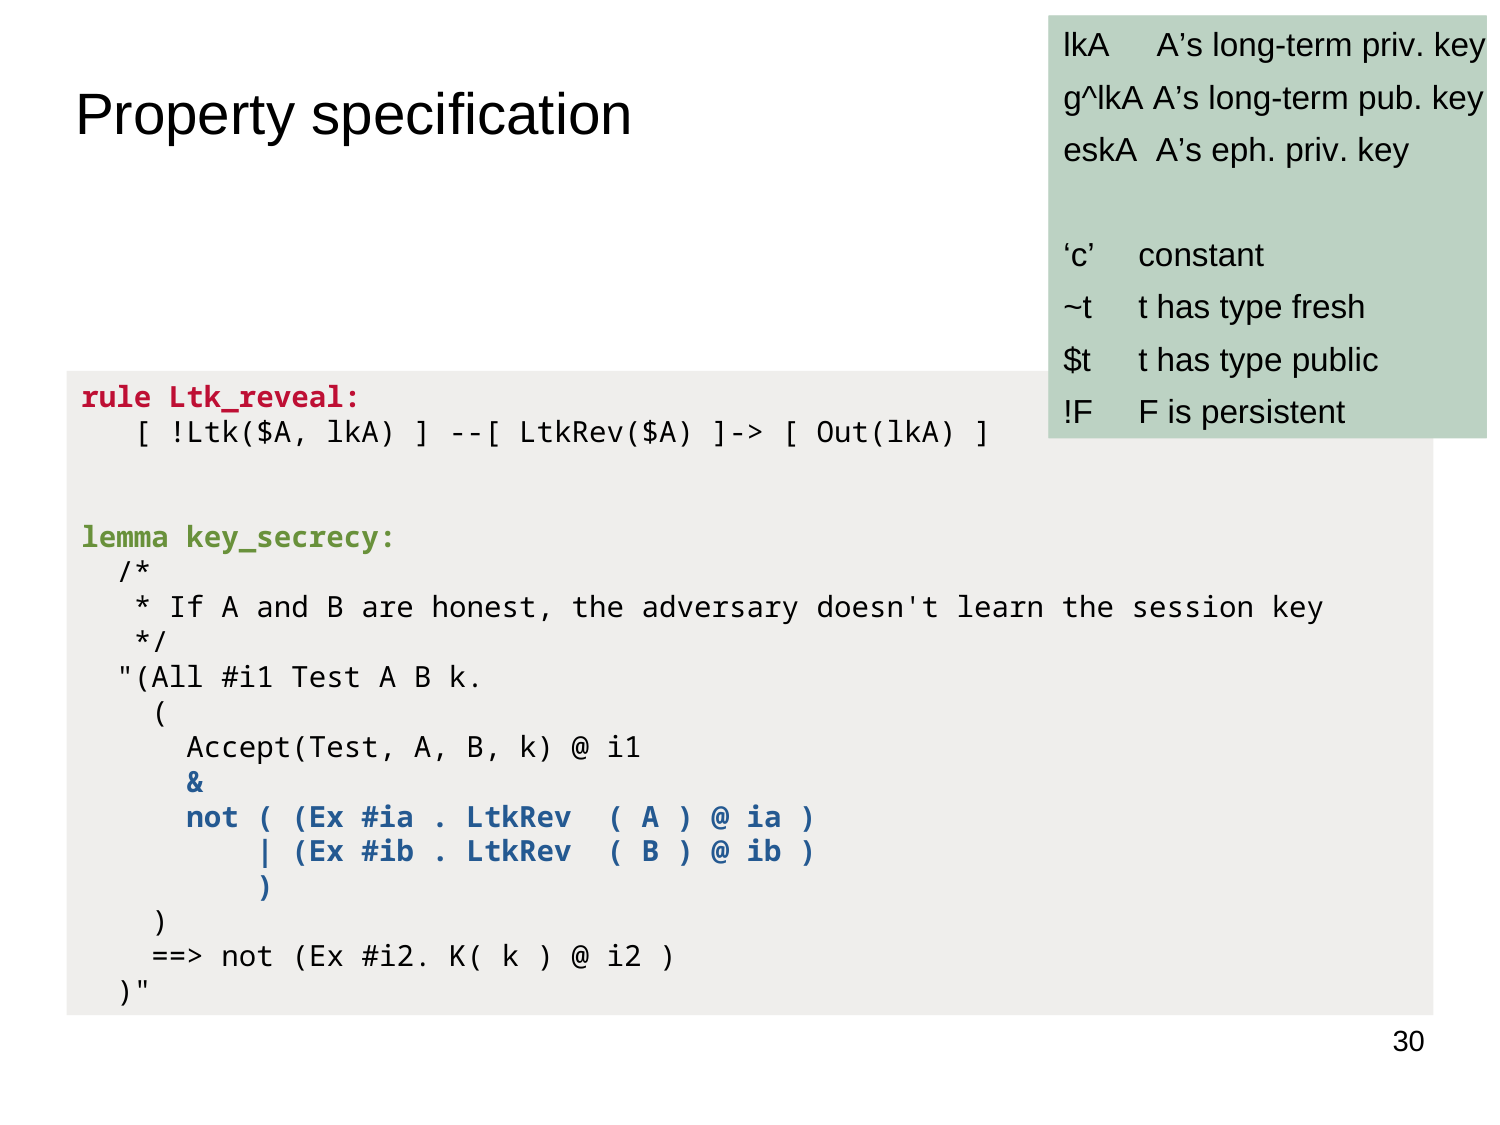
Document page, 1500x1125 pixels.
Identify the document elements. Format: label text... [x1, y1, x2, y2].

text_box lkA A’s long-term priv. key g^lkA A’s long-term pub. key eskA A’s eph. priv. key ‘c’ constant ~t t has type fresh $t t has type public !F F is persistent [1048, 15, 1487, 439]
title Property specification [75, 44, 1048, 185]
text_box rule Ltk_reveal: [ !Ltk($A, lkA) ] --[ LtkRev($A) ]-> [ Out(lkA) ] lemma key_secrecy: /* * If A and B are honest, the adversary doesn't learn the session key */ "(All #i1 Test A B k. ( Accept(Test, A, B, k) @ i1 & not ( (Ex #ia . LtkRev ( A ) @ ia ) | (Ex #ib . LtkRev ( B ) @ ib ) ) ) ==> not (Ex #i2. K( k ) @ i2 ) )" [66, 370, 1434, 1016]
